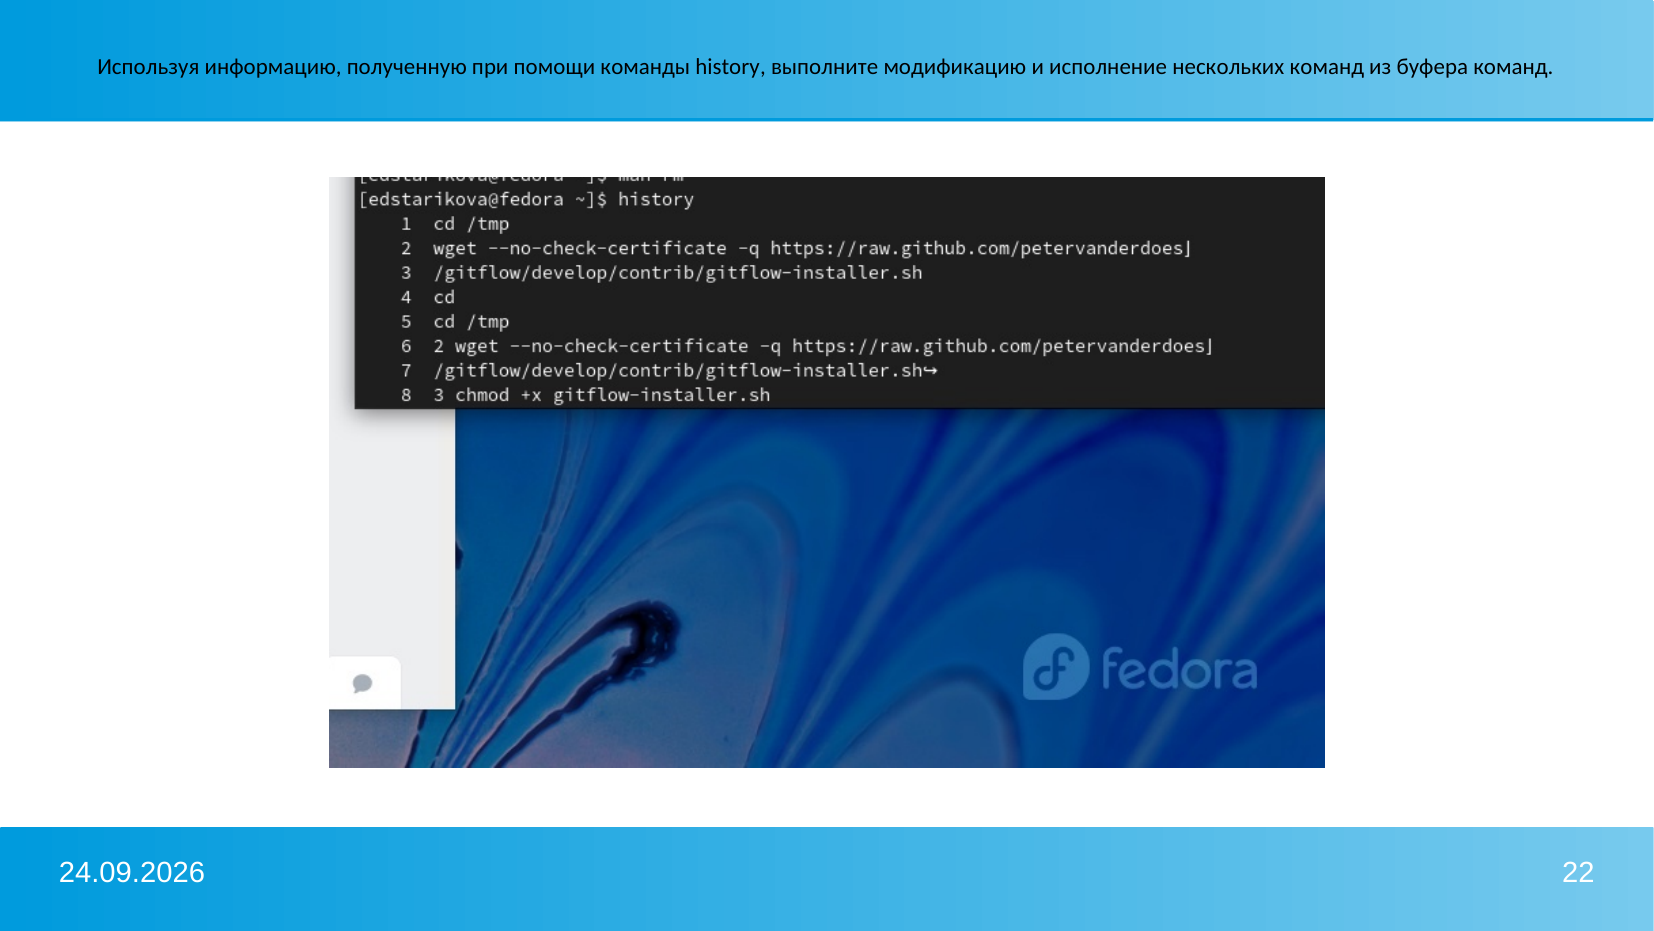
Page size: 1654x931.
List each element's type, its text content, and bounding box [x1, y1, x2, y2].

picture [329, 177, 1325, 768]
title Используя информацию, полученную при помощи команды history, выполните модификацию и исполнение нескольких команд из буфера команд. [59, 29, 1595, 108]
